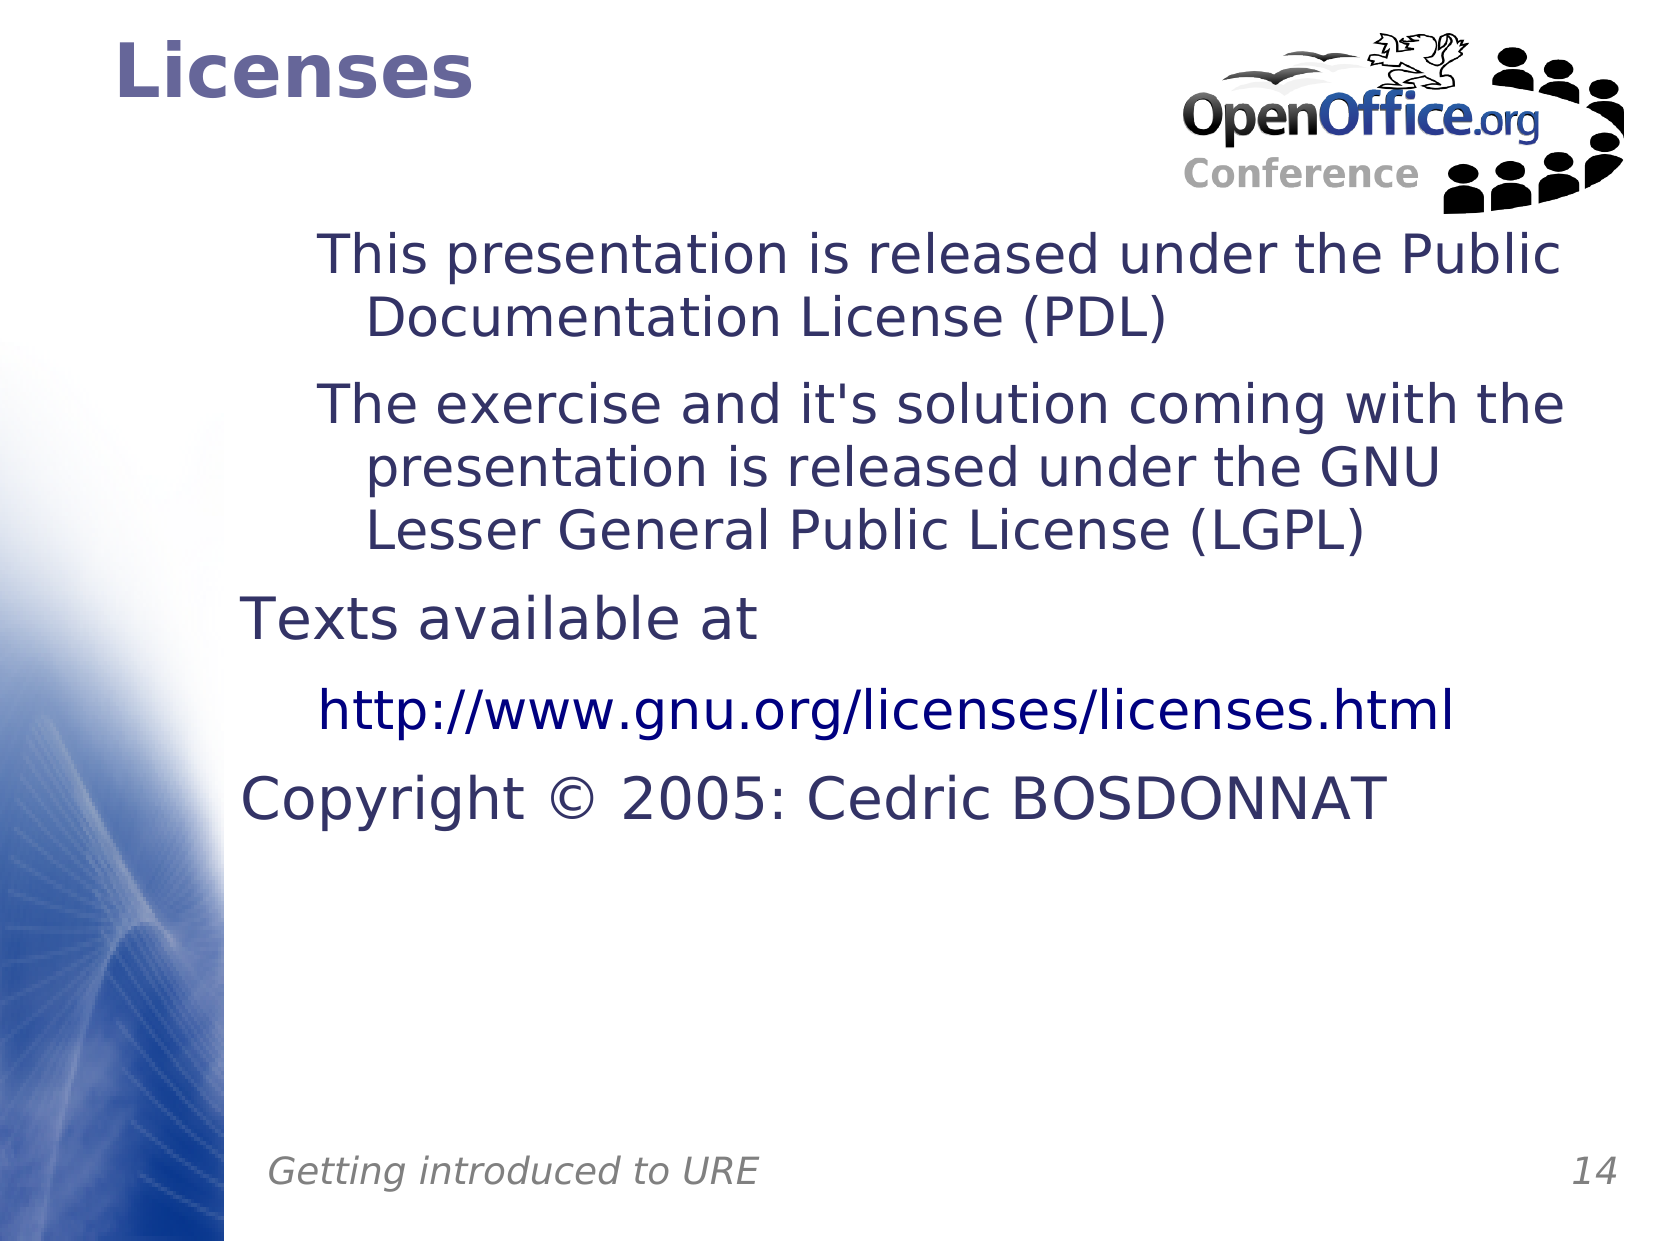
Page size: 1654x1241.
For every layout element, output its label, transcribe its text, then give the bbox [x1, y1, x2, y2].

picture [0, 0, 224, 1241]
title Licenses [24, 15, 987, 129]
picture [1183, 33, 1624, 214]
list This presentation is released under the Public Documentation License (PDL) The exercise and it's solution coming with the presentation is released under the GNU Lesser General Public License (LGPL) Texts available at http://www.gnu.org/licenses/licenses.html Copyright © 2005: Cedric BOSDONNAT [223, 223, 1619, 1133]
